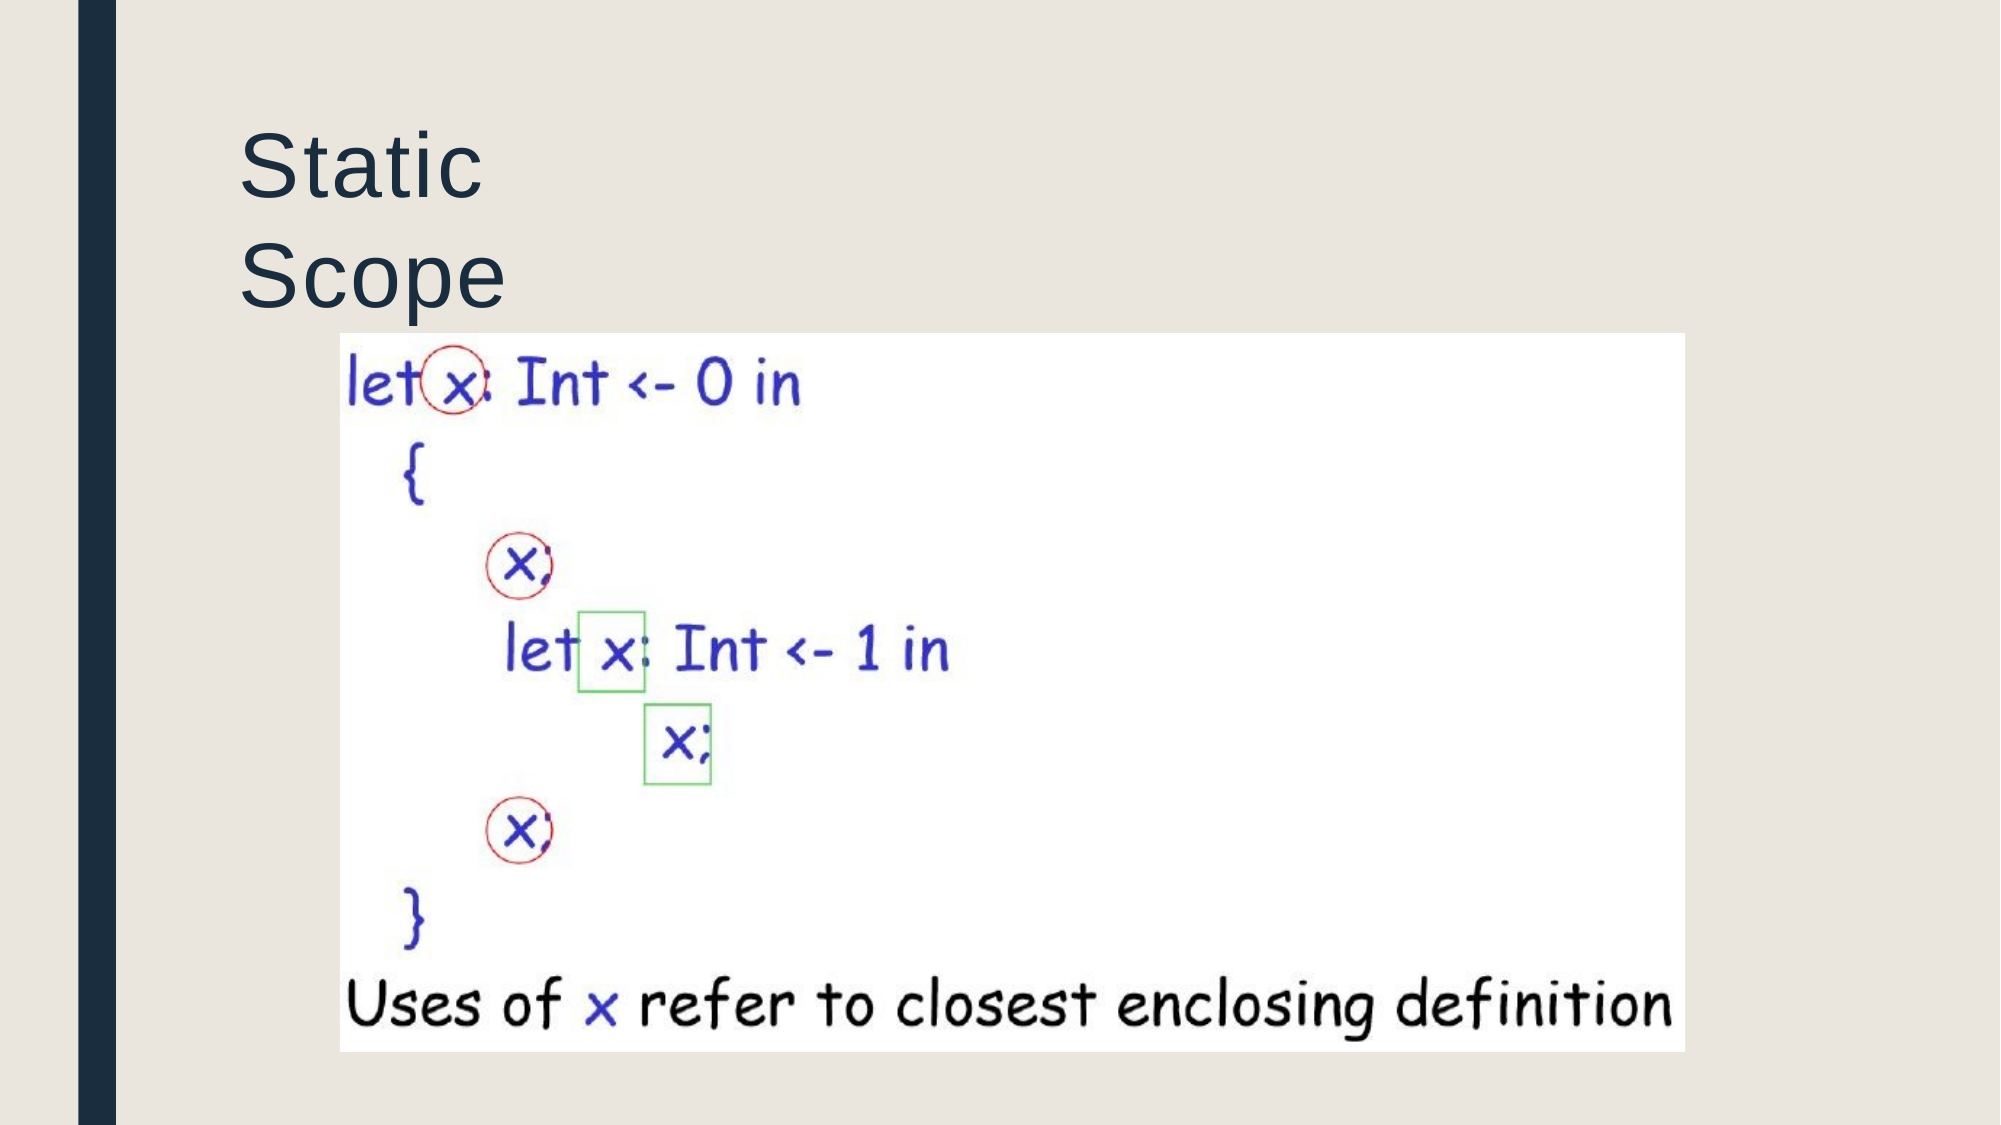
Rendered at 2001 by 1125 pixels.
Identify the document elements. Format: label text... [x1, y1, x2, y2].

text_box [339, 333, 1686, 1052]
title Static Scope [236, 103, 780, 326]
